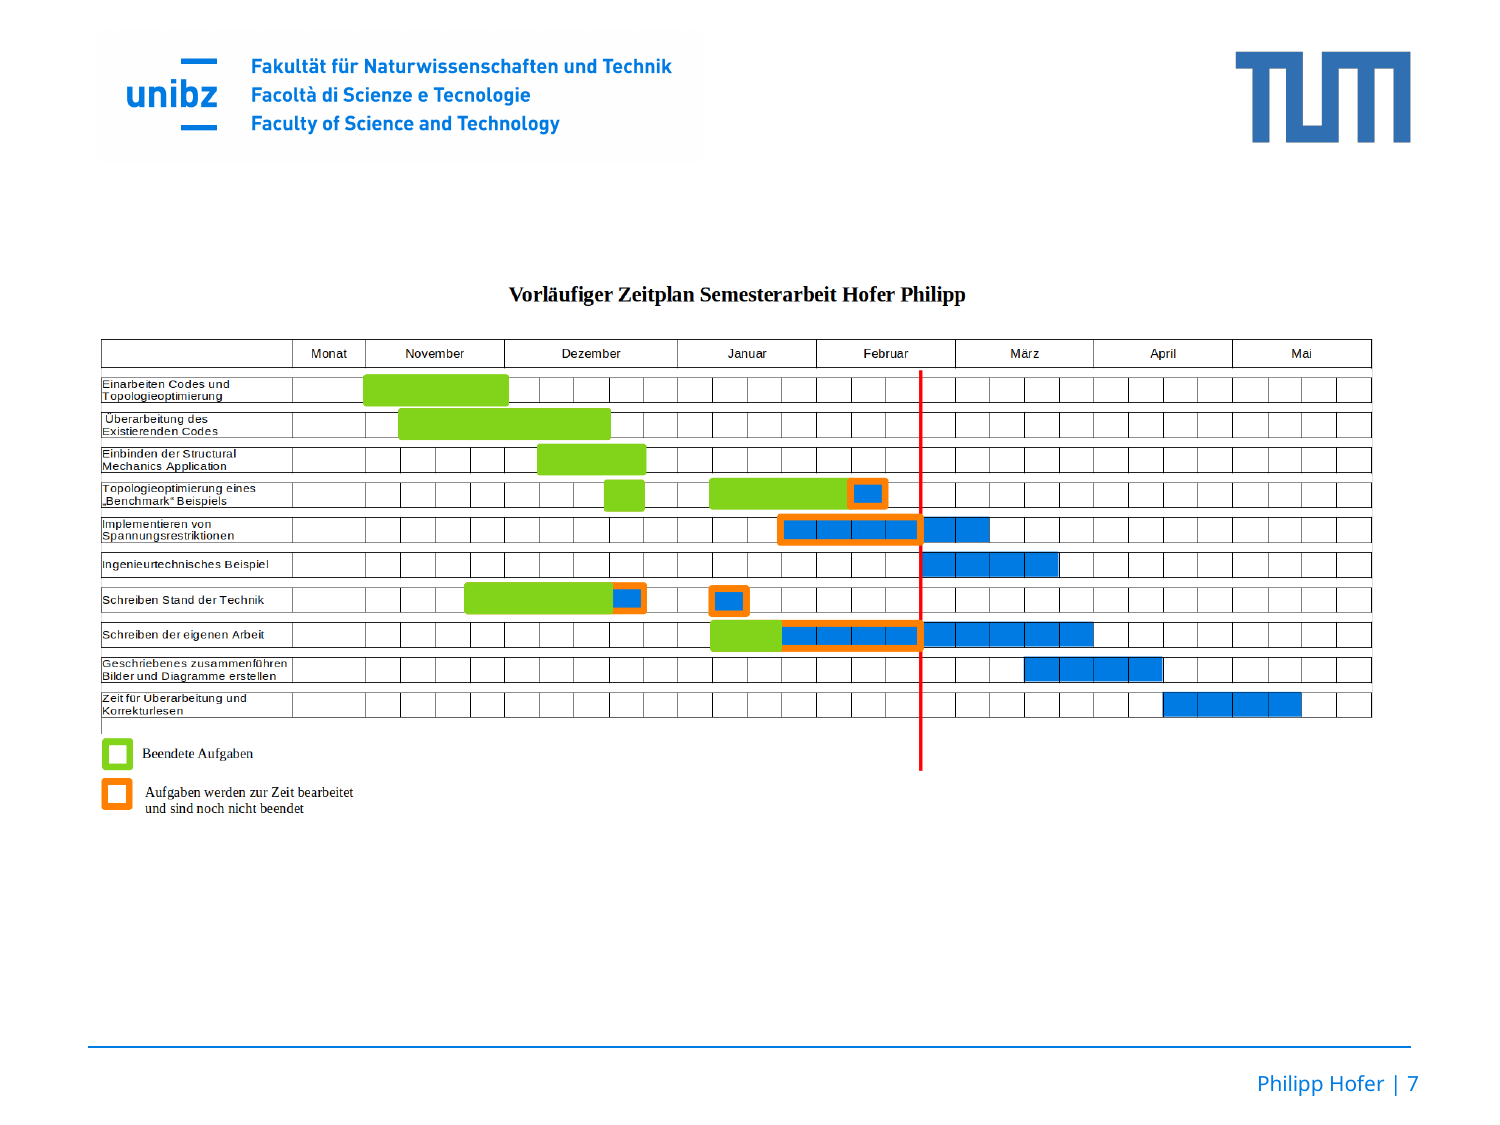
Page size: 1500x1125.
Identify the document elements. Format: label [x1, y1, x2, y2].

picture [97, 28, 703, 164]
picture [59, 259, 1406, 865]
picture [1145, 0, 1500, 233]
